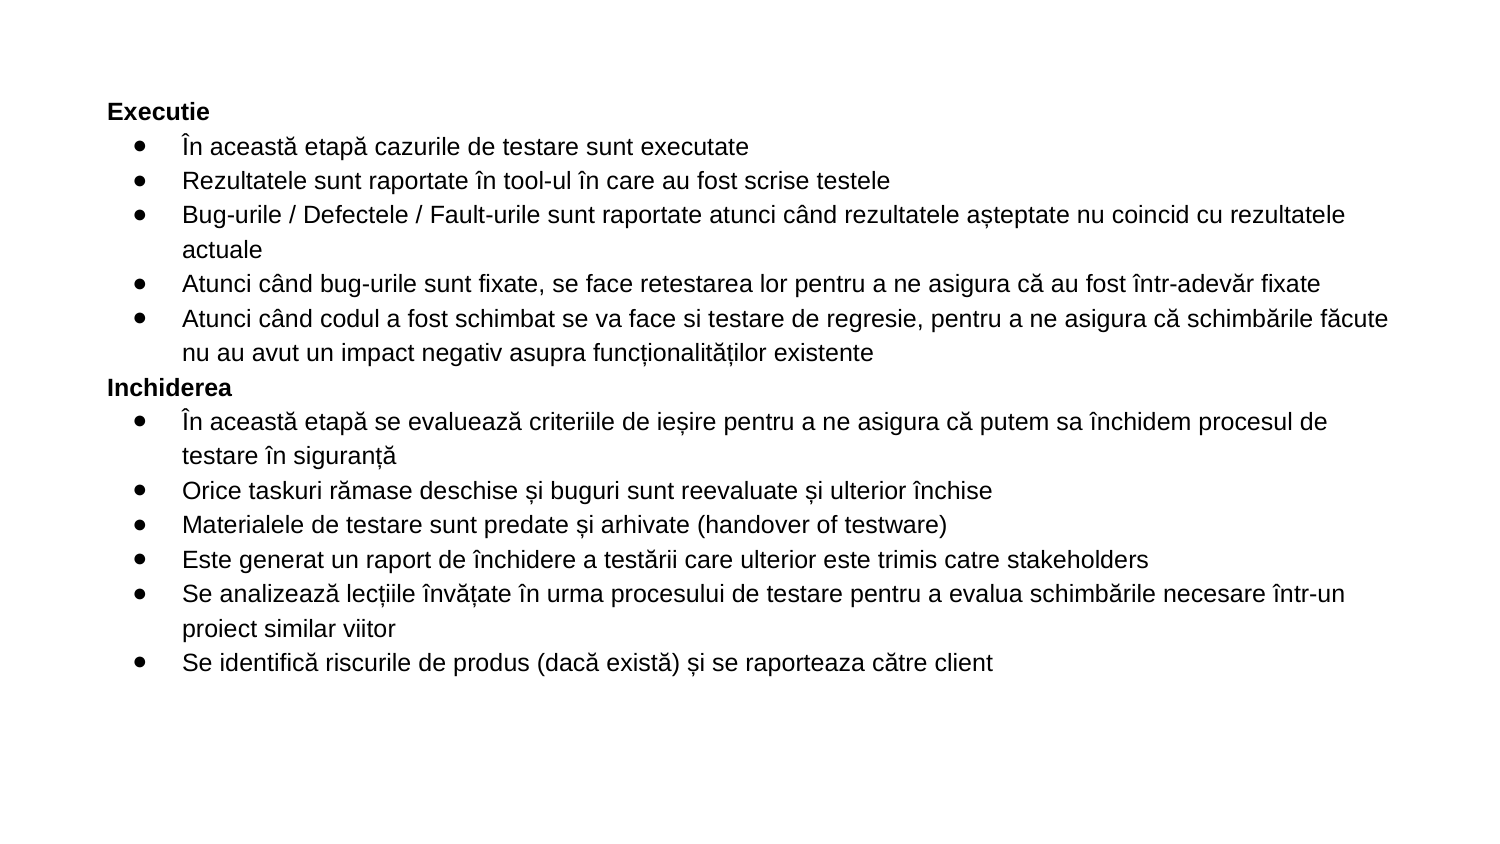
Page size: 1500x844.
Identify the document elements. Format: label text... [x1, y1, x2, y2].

text_box Executie În această etapă cazurile de testare sunt executate Rezultatele sunt raportate în tool-ul în care au fost scrise testele Bug-urile / Defectele / Fault-urile sunt raportate atunci când rezultatele așteptate nu coincid cu rezultatele actuale Atunci când bug-urile sunt fixate, se face retestarea lor pentru a ne asigura că au fost într-adevăr fixate Atunci când codul a fost schimbat se va face si testare de regresie, pentru a ne asigura că schimbările făcute nu au avut un impact negativ asupra funcționalităților existente Inchiderea În această etapă se evaluează criteriile de ieșire pentru a ne asigura că putem sa închidem procesul de testare în siguranță Orice taskuri rămase deschise și buguri sunt reevaluate și ulterior închise Materialele de testare sunt predate și arhivate (handover of testware) Este generat un raport de închidere a testării care ulterior este trimis catre stakeholders Se analizează lecțiile învățate în urma procesului de testare pentru a evalua schimbările necesare într-un proiect similar viitor Se identifică riscurile de produs (dacă există) și se raporteaza către client [92, 76, 1408, 768]
